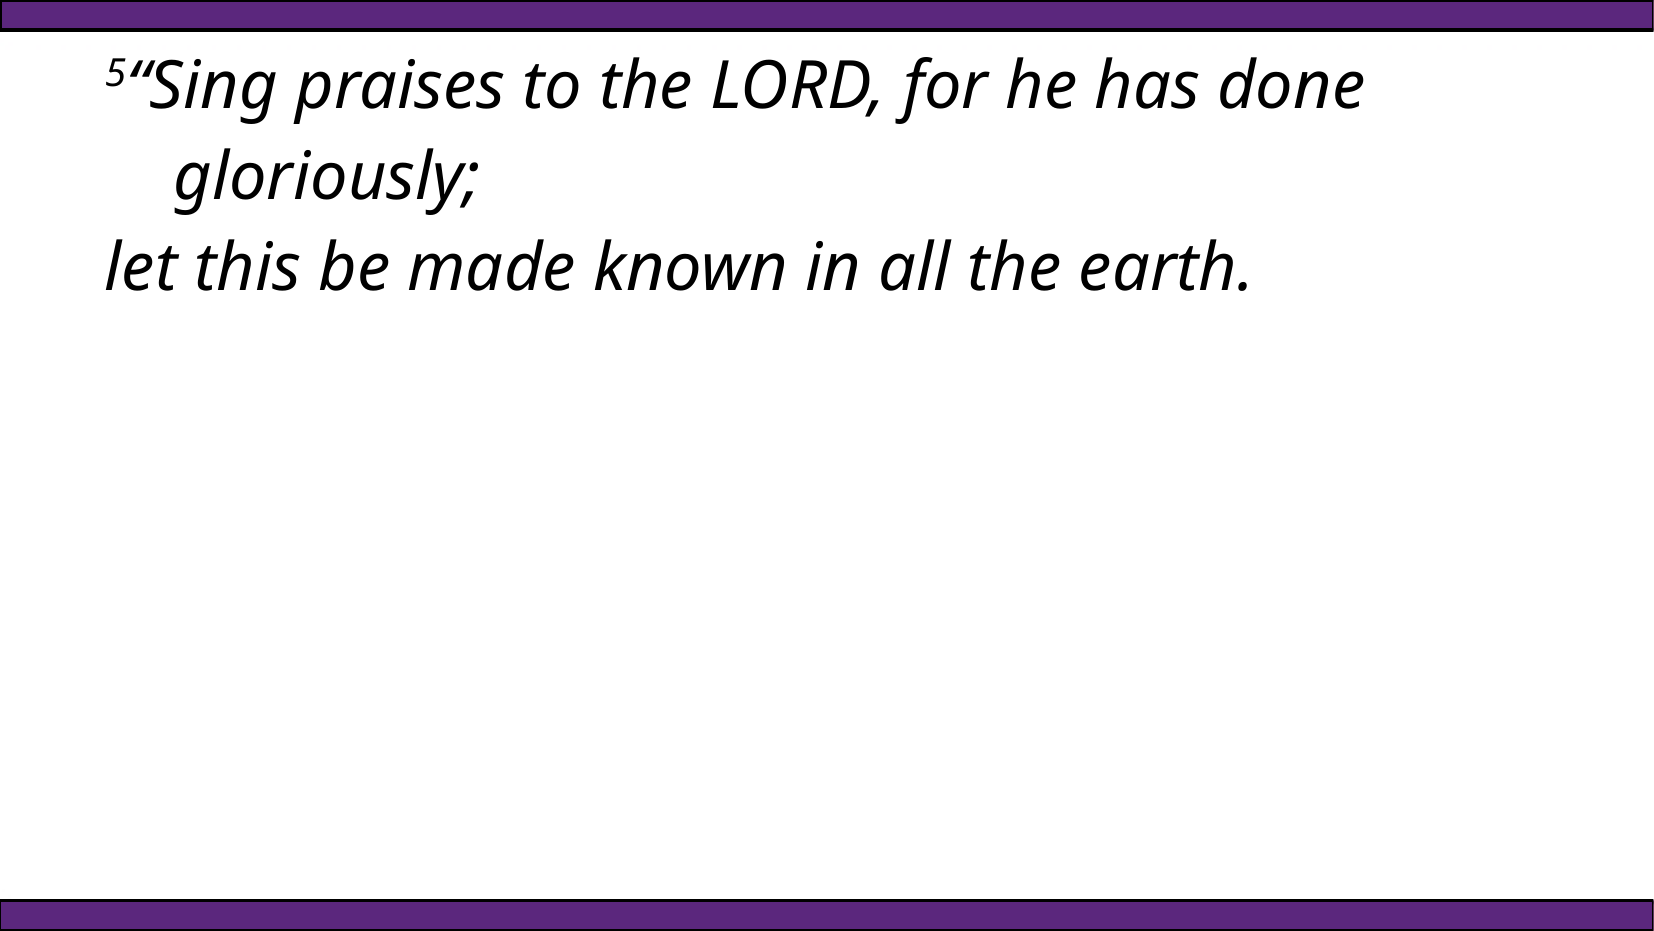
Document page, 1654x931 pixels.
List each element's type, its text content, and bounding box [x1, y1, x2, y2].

text_box [0, 900, 1654, 931]
text_box 5“Sing praises to the LORD, for he has done gloriously; let this be made known in all the earth. [90, 30, 1576, 312]
text_box [0, 0, 1654, 31]
picture [0, 31, 1654, 900]
